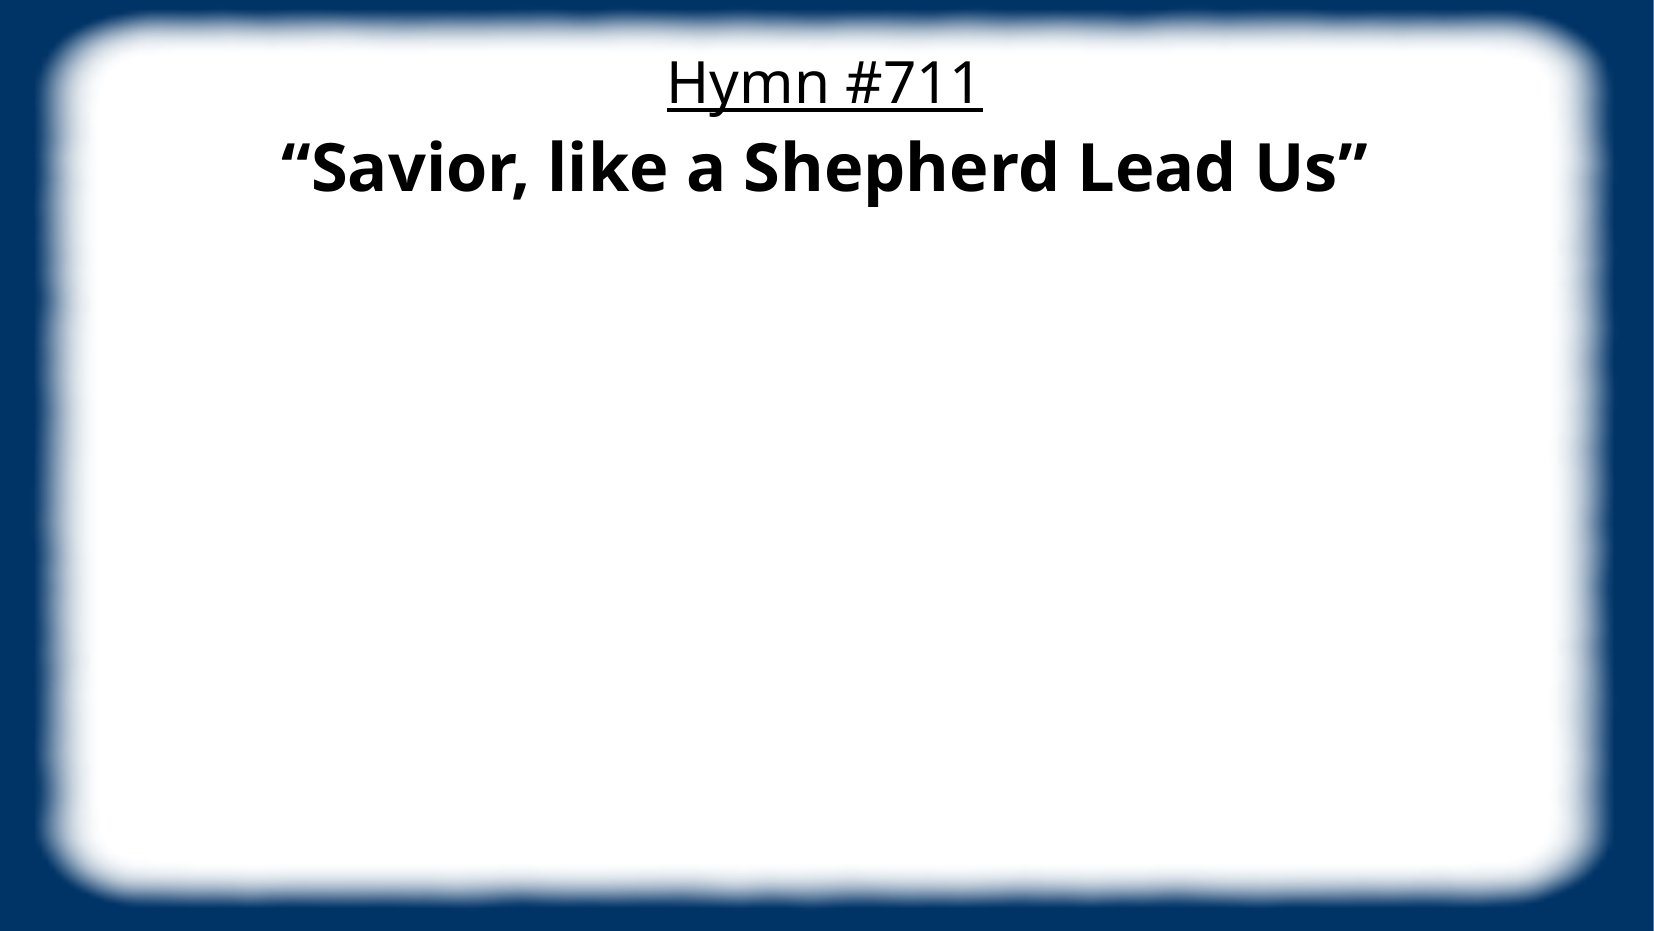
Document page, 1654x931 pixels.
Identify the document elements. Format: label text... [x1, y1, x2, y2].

picture [0, 0, 1654, 931]
text_box Hymn #711 “Savior, like a Shepherd Lead Us” [105, 33, 1546, 226]
